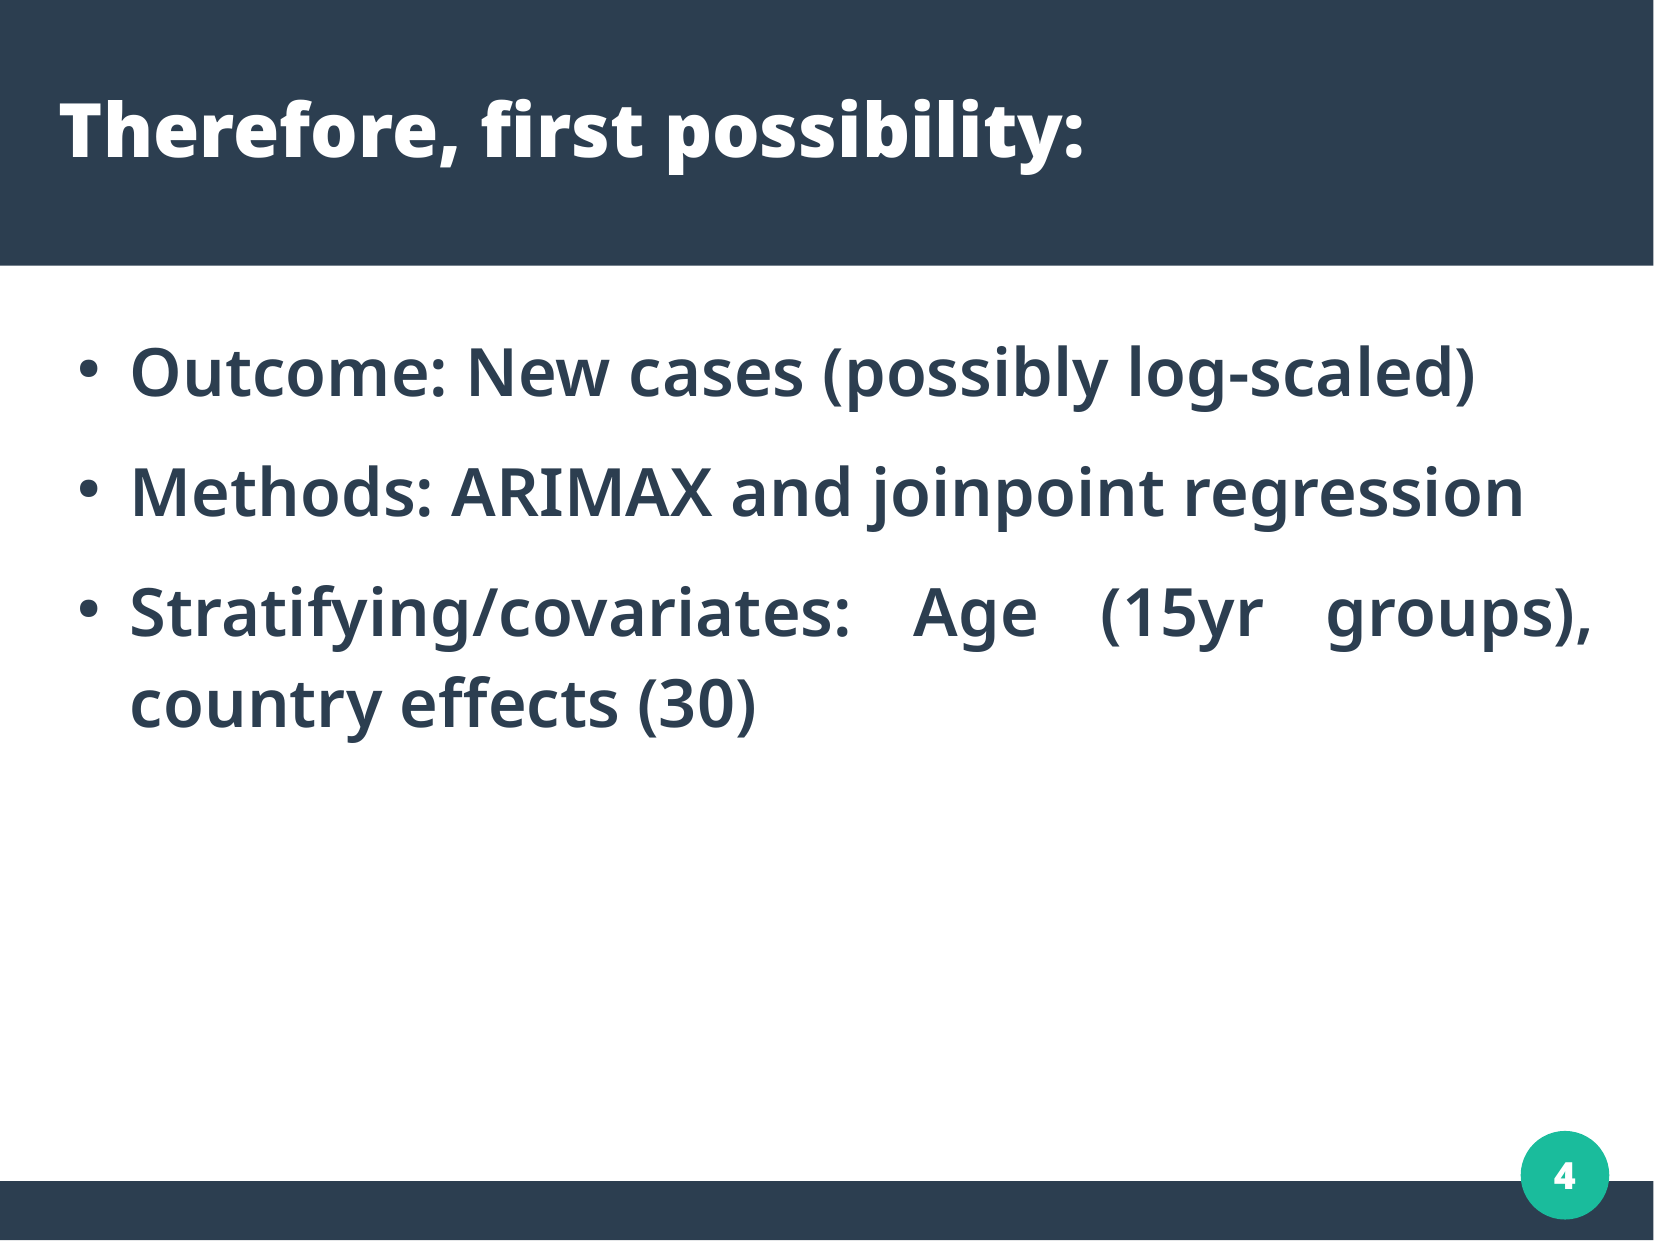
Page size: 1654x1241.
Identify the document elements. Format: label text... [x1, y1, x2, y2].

title Therefore, first possibility: [59, 49, 1595, 207]
list Outcome: New cases (possibly log-scaled) Methods: ARIMAX and joinpoint regression Stratifying/covariates: Age (15yr groups), country effects (30) [59, 324, 1595, 1152]
